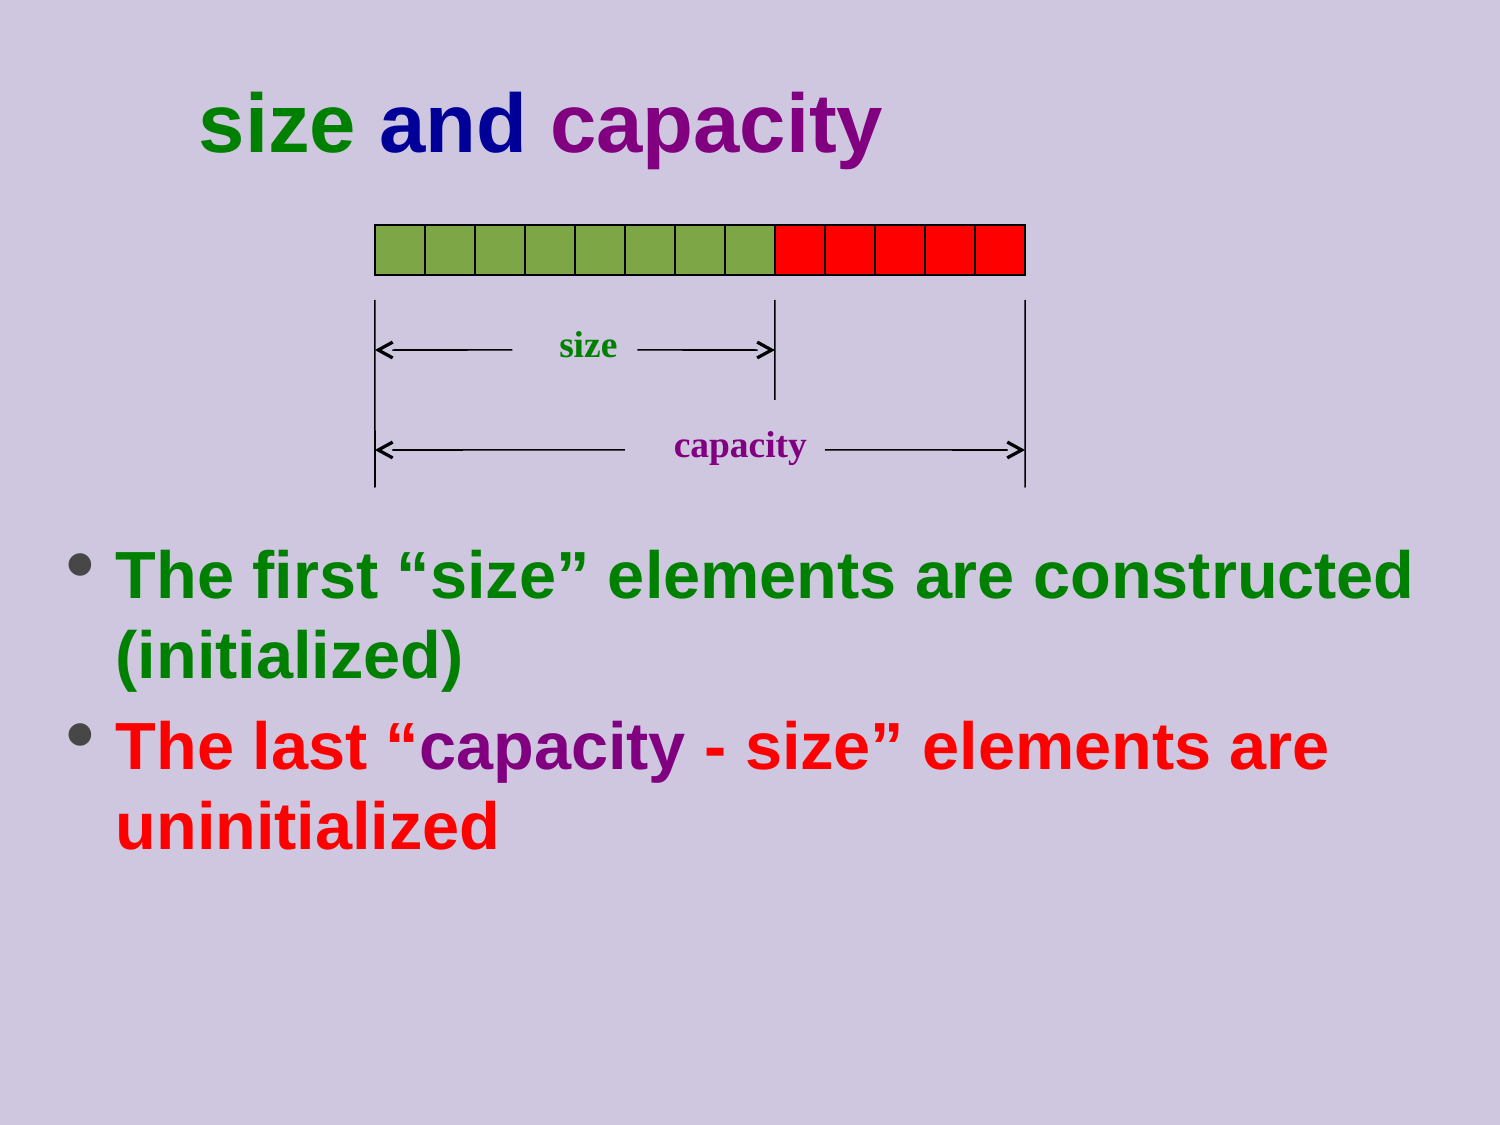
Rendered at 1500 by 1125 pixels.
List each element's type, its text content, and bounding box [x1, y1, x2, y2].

title size and capacity [198, 32, 1468, 206]
text_box size [525, 312, 633, 373]
text_box capacity [624, 412, 823, 473]
text_box The first “size” elements are constructed (initialized) The last “capacity - size” elements are uninitialized [54, 524, 1500, 963]
text_box [375, 224, 1026, 276]
